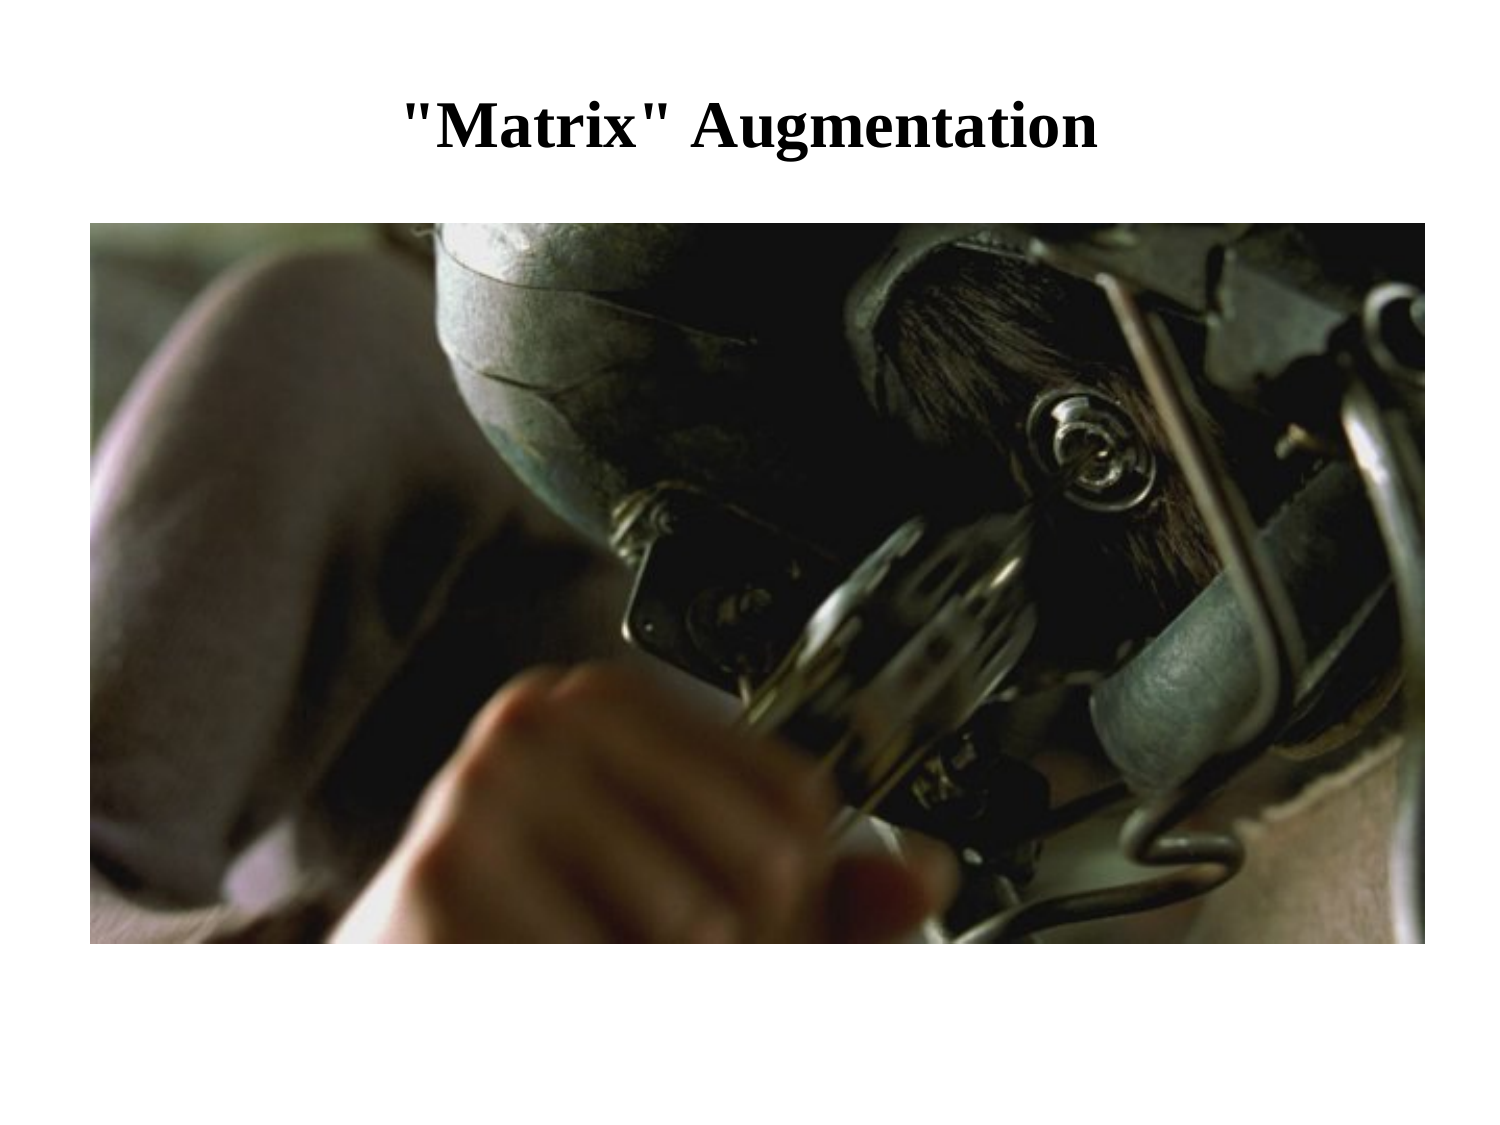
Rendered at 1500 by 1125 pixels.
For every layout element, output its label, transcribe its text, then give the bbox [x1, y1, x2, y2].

picture [90, 223, 1425, 944]
title "Matrix" Augmentation [112, 35, 1387, 223]
